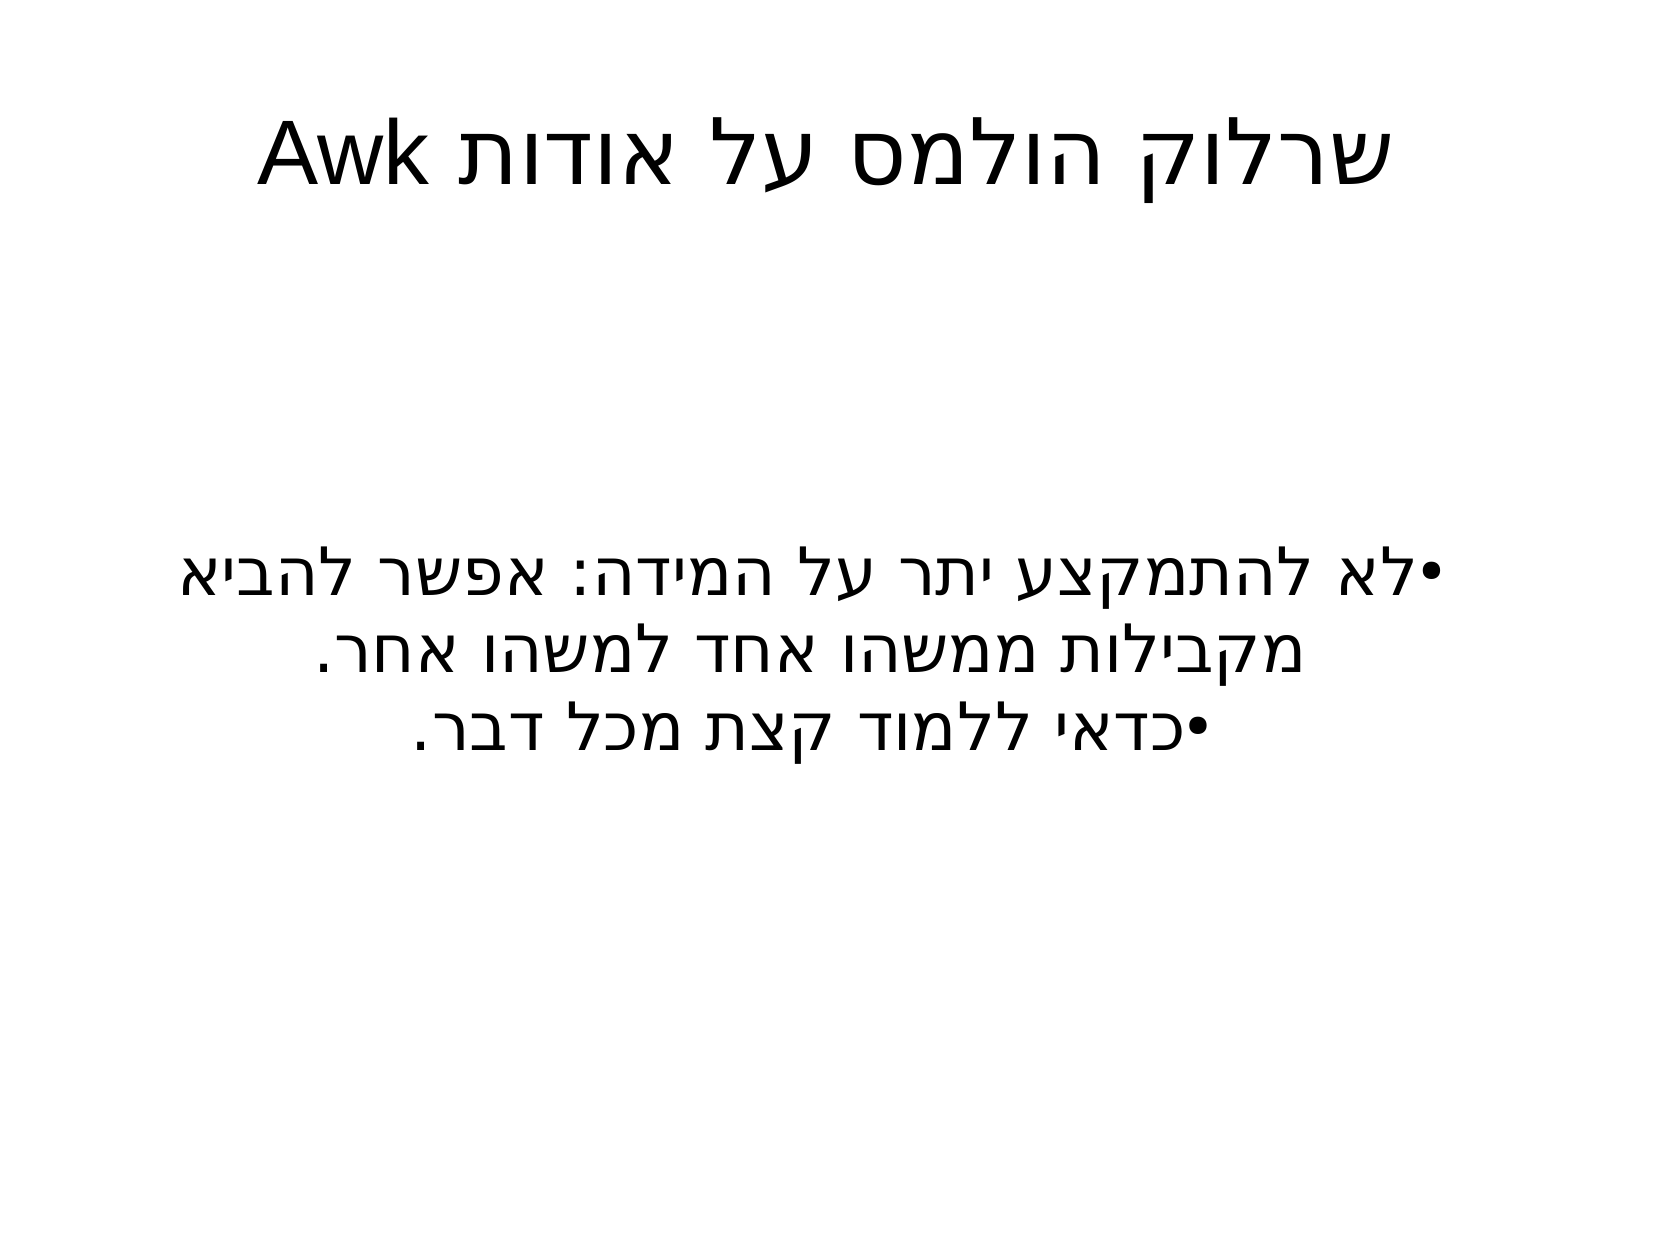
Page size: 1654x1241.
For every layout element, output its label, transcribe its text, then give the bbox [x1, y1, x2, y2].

title שרלוק הולמס על אודות Awk [82, 49, 1571, 257]
subtitle לא להתמקצע יתר על המידה: אפשר להביא מקבילות ממשהו אחד למשהו אחר. כדאי ללמוד קצת מכל דבר. [82, 290, 1538, 1010]
